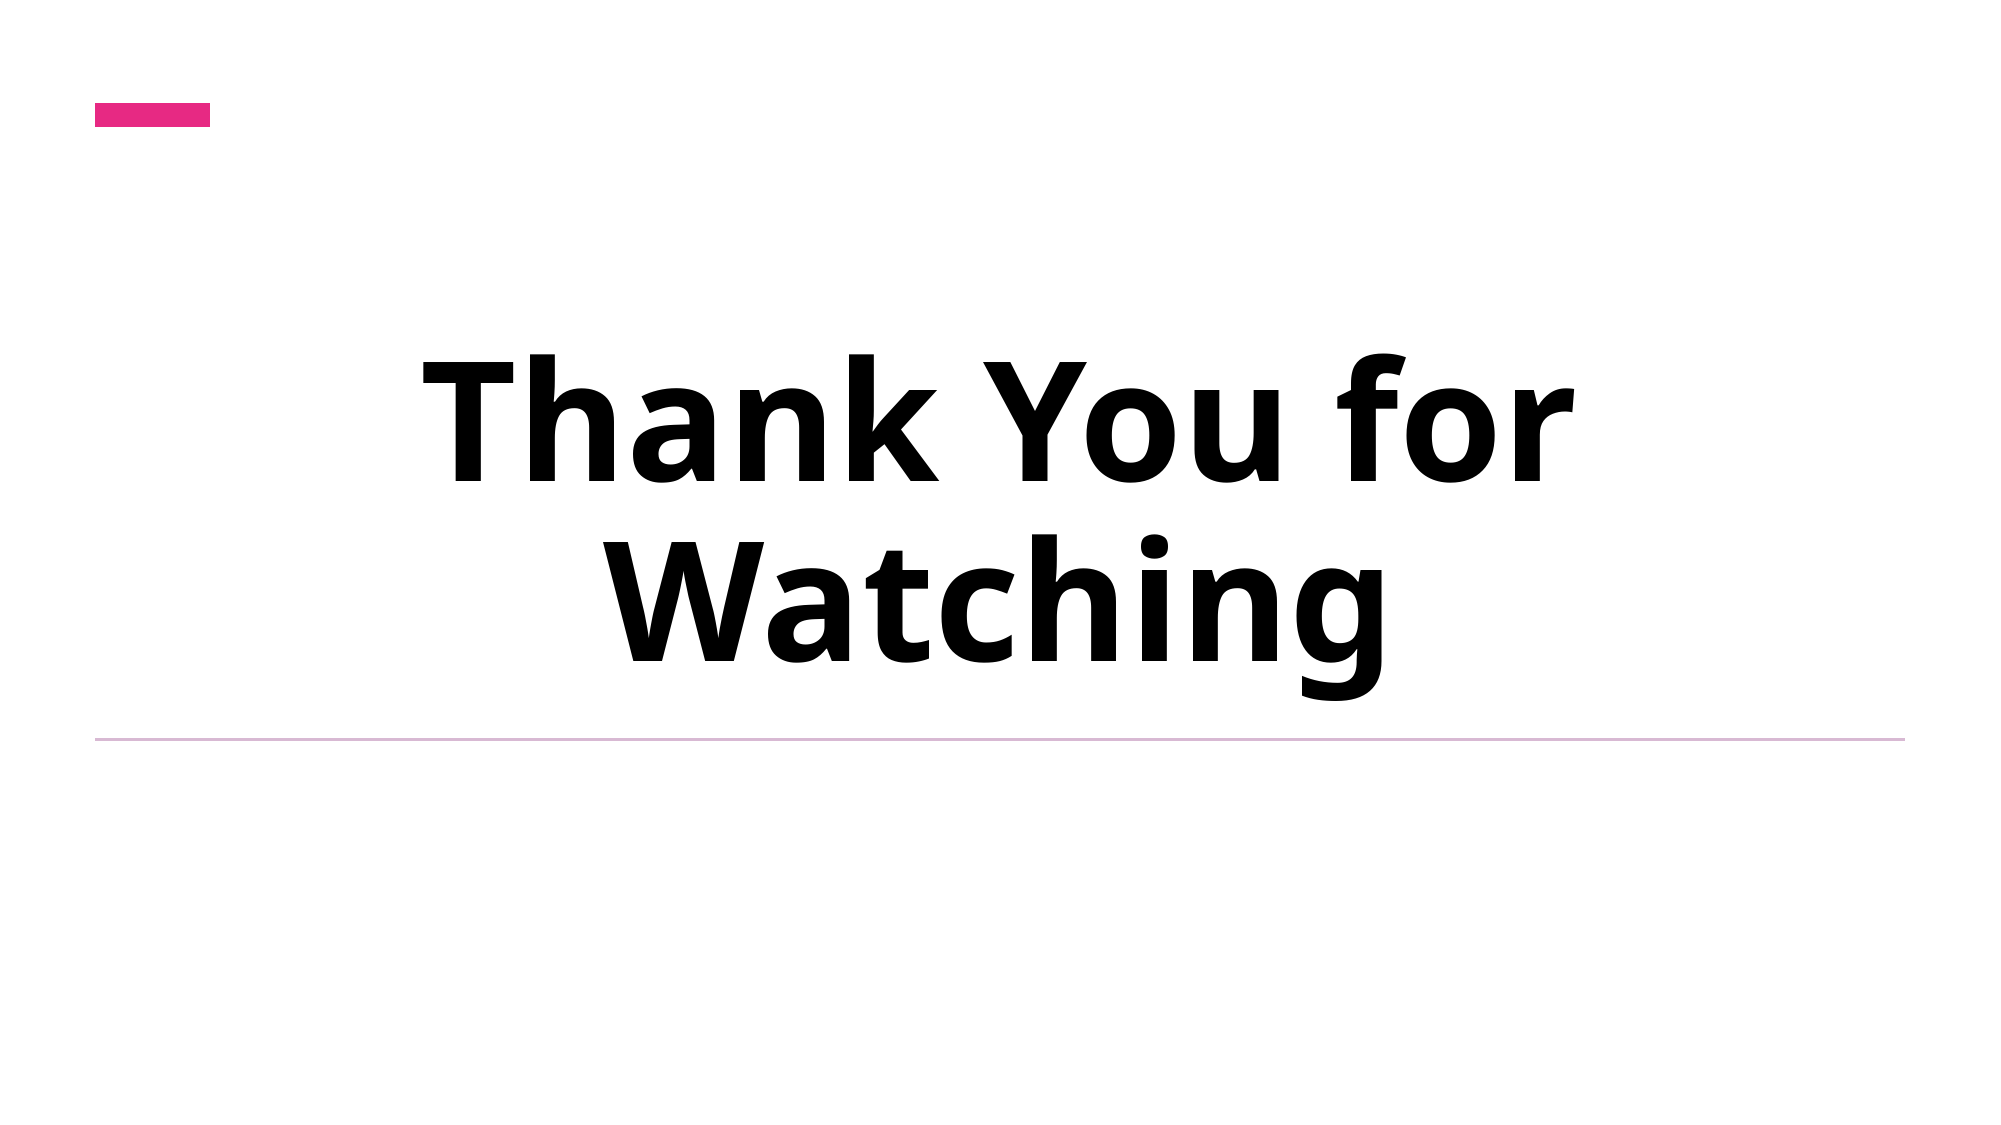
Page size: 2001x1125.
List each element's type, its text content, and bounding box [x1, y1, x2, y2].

title Thank You for Watching [94, 184, 1906, 706]
